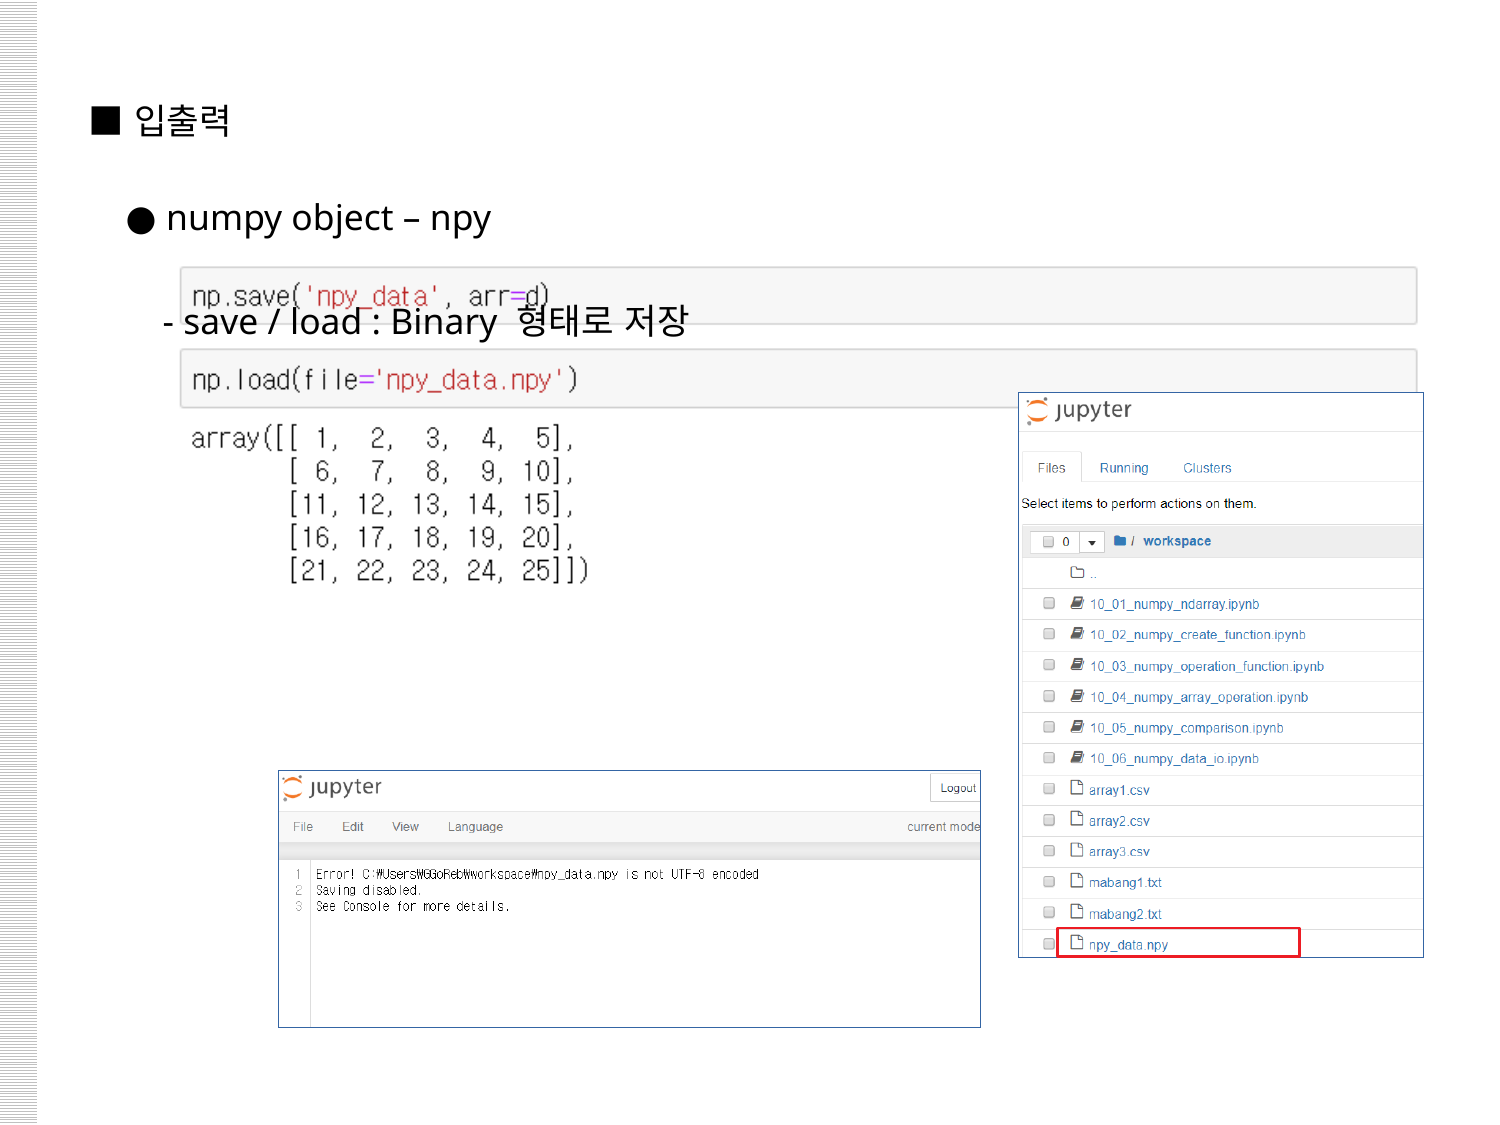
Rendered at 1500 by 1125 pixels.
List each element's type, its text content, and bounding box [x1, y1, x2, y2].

picture [278, 990, 981, 1028]
text_box ■ 입출력 ● numpy object – npy - save / load : Binary 형태로 저장 [73, 33, 1453, 990]
